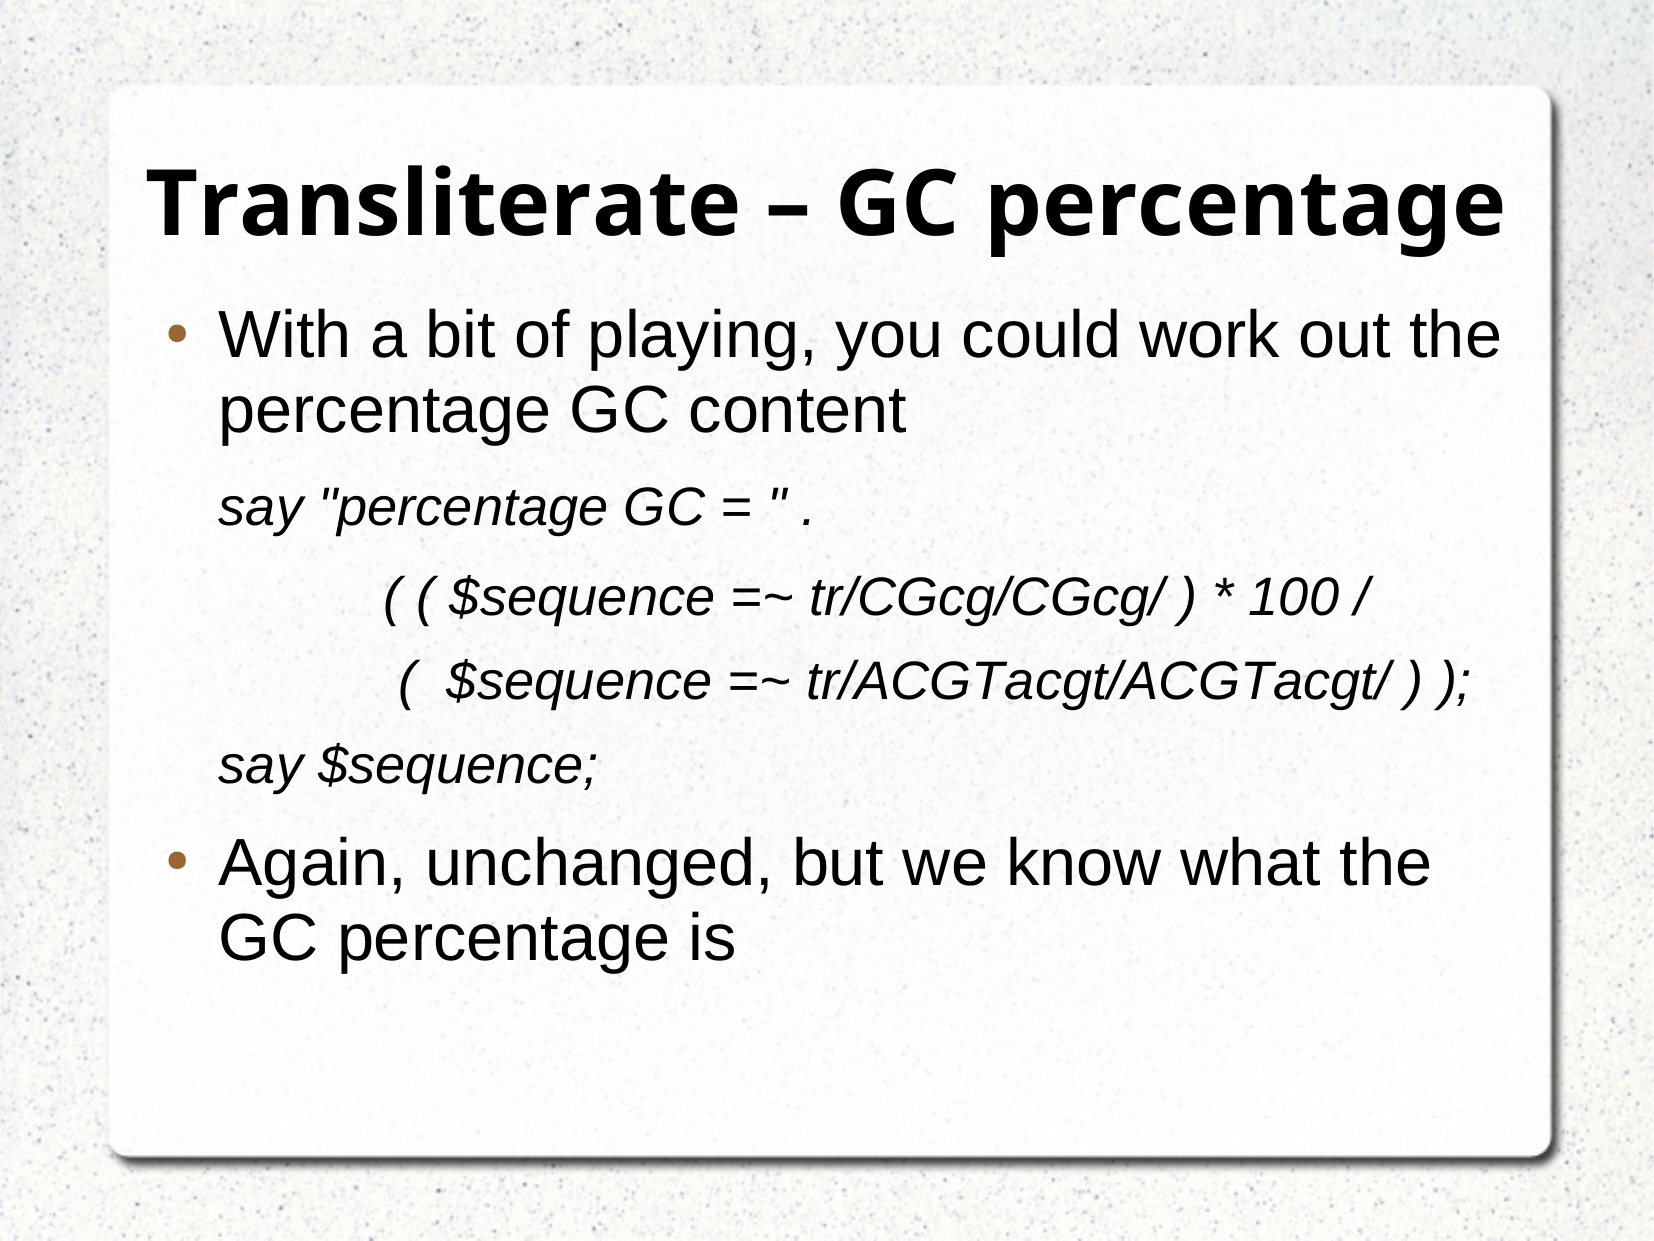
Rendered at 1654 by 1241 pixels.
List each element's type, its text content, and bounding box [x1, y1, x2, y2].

title Transliterate – GC percentage [118, 96, 1536, 304]
list With a bit of playing, you could work out the percentage GC content say "percentage GC = " . ( ( $sequence =~ tr/CGcg/CGcg/ ) * 100 / ( $sequence =~ tr/ACGTacgt/ACGTacgt/ ) ); say $sequence; Again, unchanged, but we know what the GC percentage is [147, 297, 1506, 974]
picture [0, 0, 1654, 1241]
